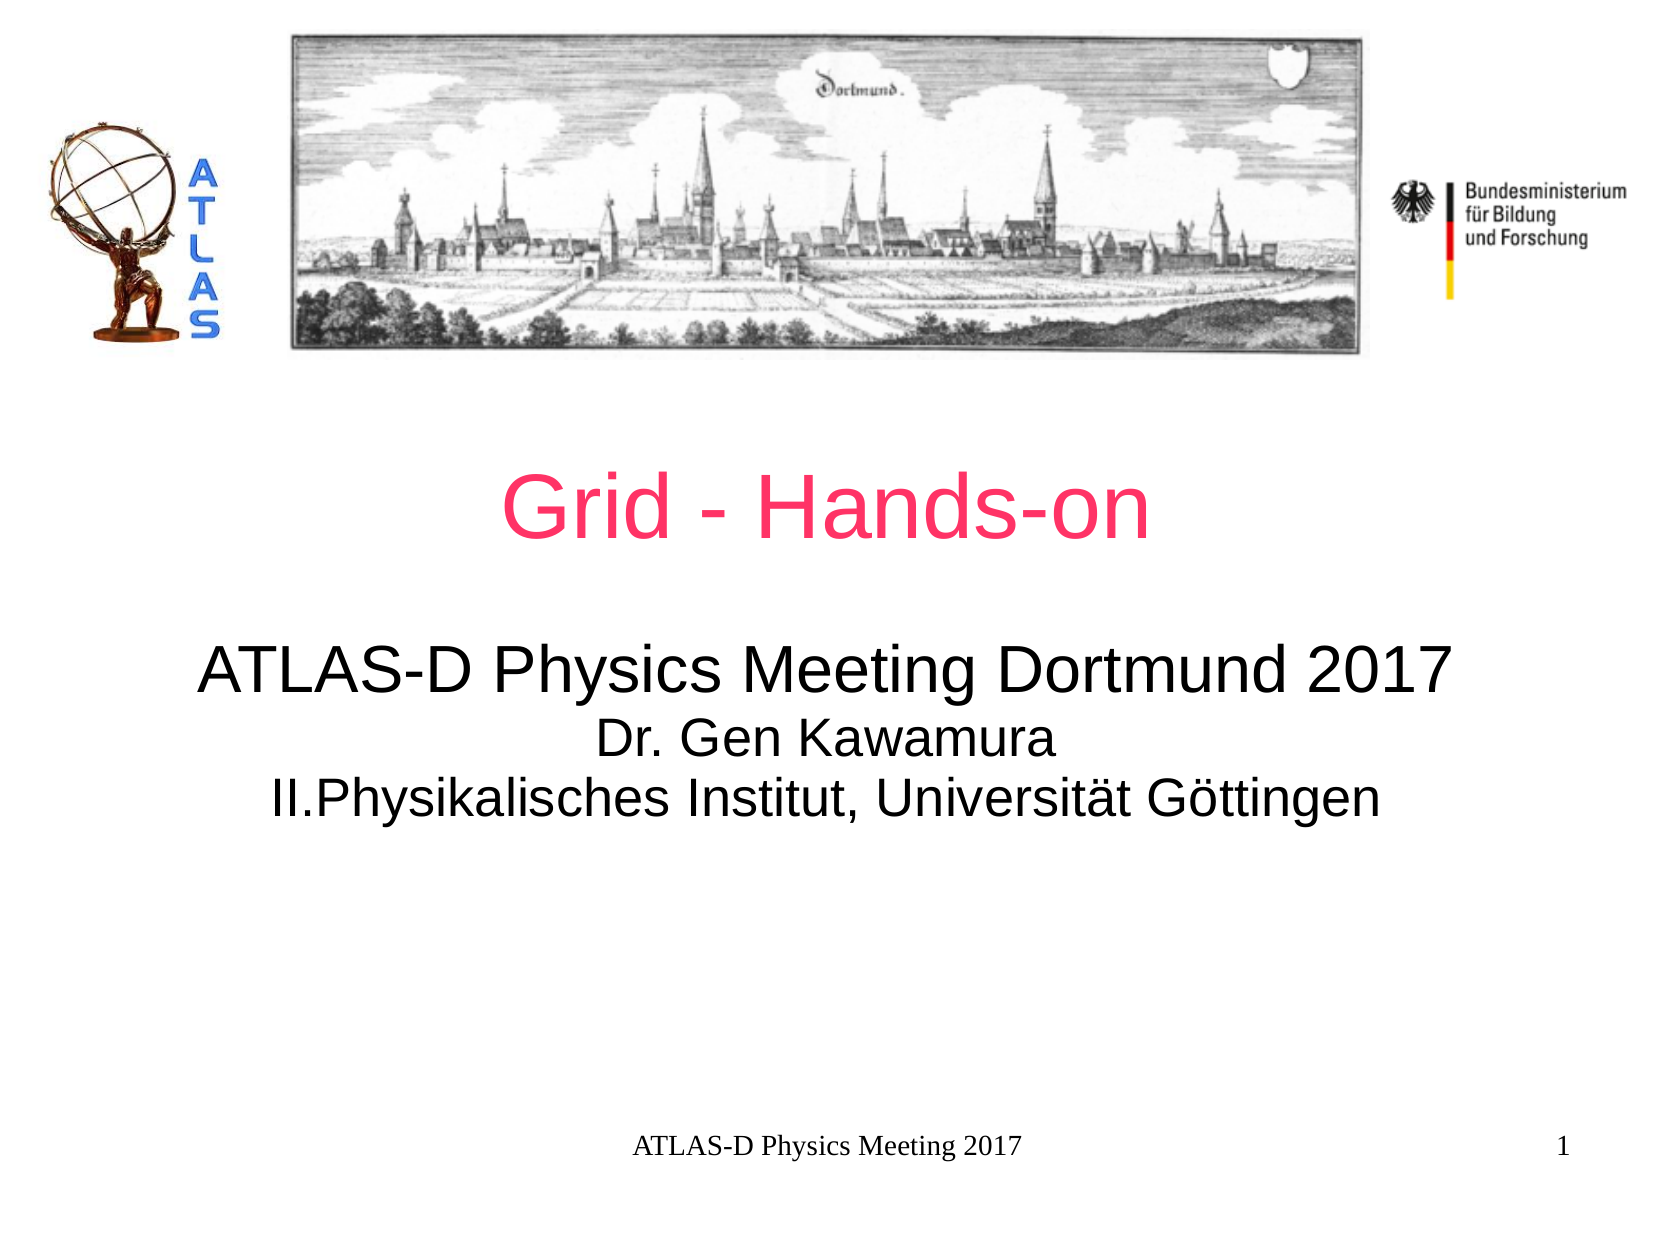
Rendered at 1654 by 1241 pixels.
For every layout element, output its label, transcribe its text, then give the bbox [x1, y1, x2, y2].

picture [287, 29, 1370, 361]
picture [1387, 174, 1641, 310]
subtitle Grid - Hands-on ATLAS-D Physics Meeting Dortmund 2017 Dr. Gen Kawamura II.Physikalisches Institut, Universität Göttingen [82, 161, 1571, 1122]
picture [22, 104, 238, 364]
